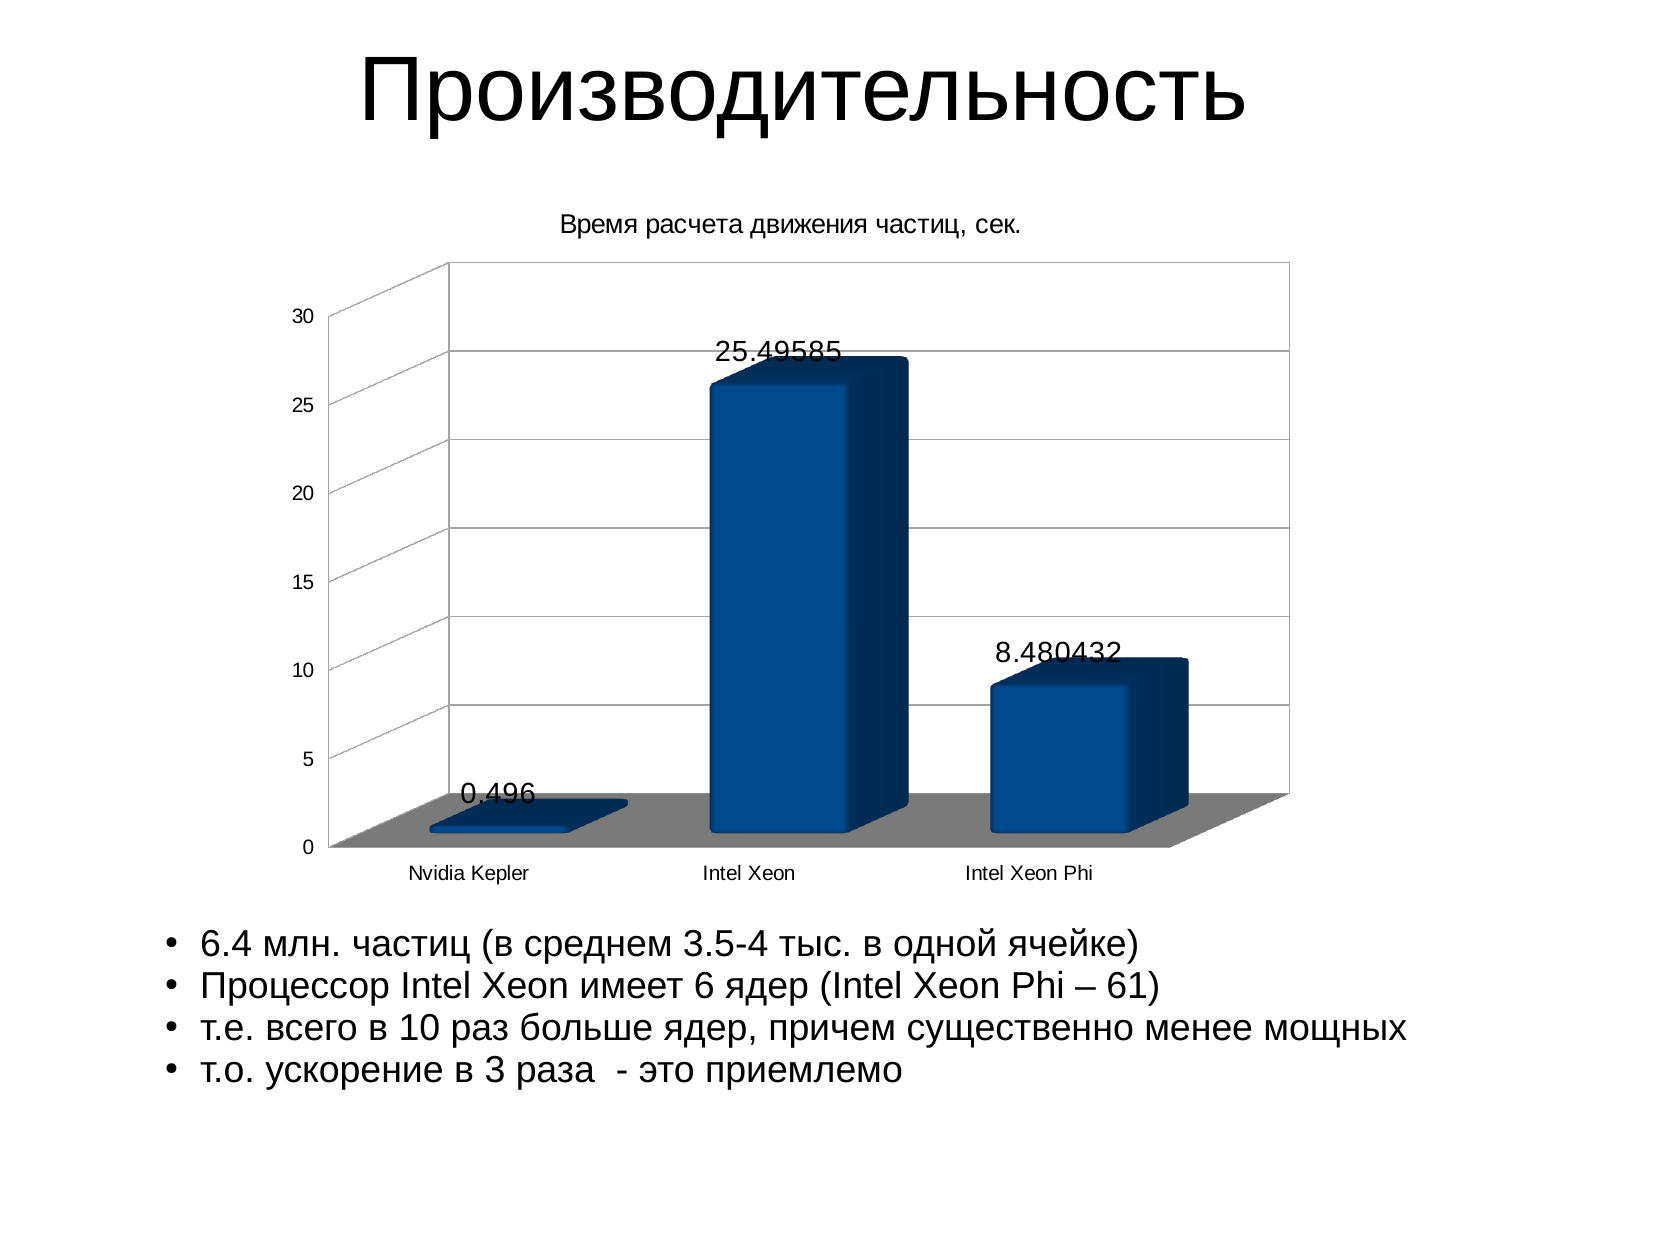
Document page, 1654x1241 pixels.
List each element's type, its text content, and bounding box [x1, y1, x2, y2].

title Производительность [60, 0, 1549, 193]
text_box 6.4 млн. частиц (в среднем 3.5-4 тыс. в одной ячейке) Процессор Intel Xeon имеет 6 ядер (Intel Xeon Phi – 61) т.е. всего в 10 раз больше ядер, причем существенно менее мощных т.о. ускорение в 3 раза - это приемлемо [150, 915, 1423, 1140]
chart [270, 180, 1312, 901]
